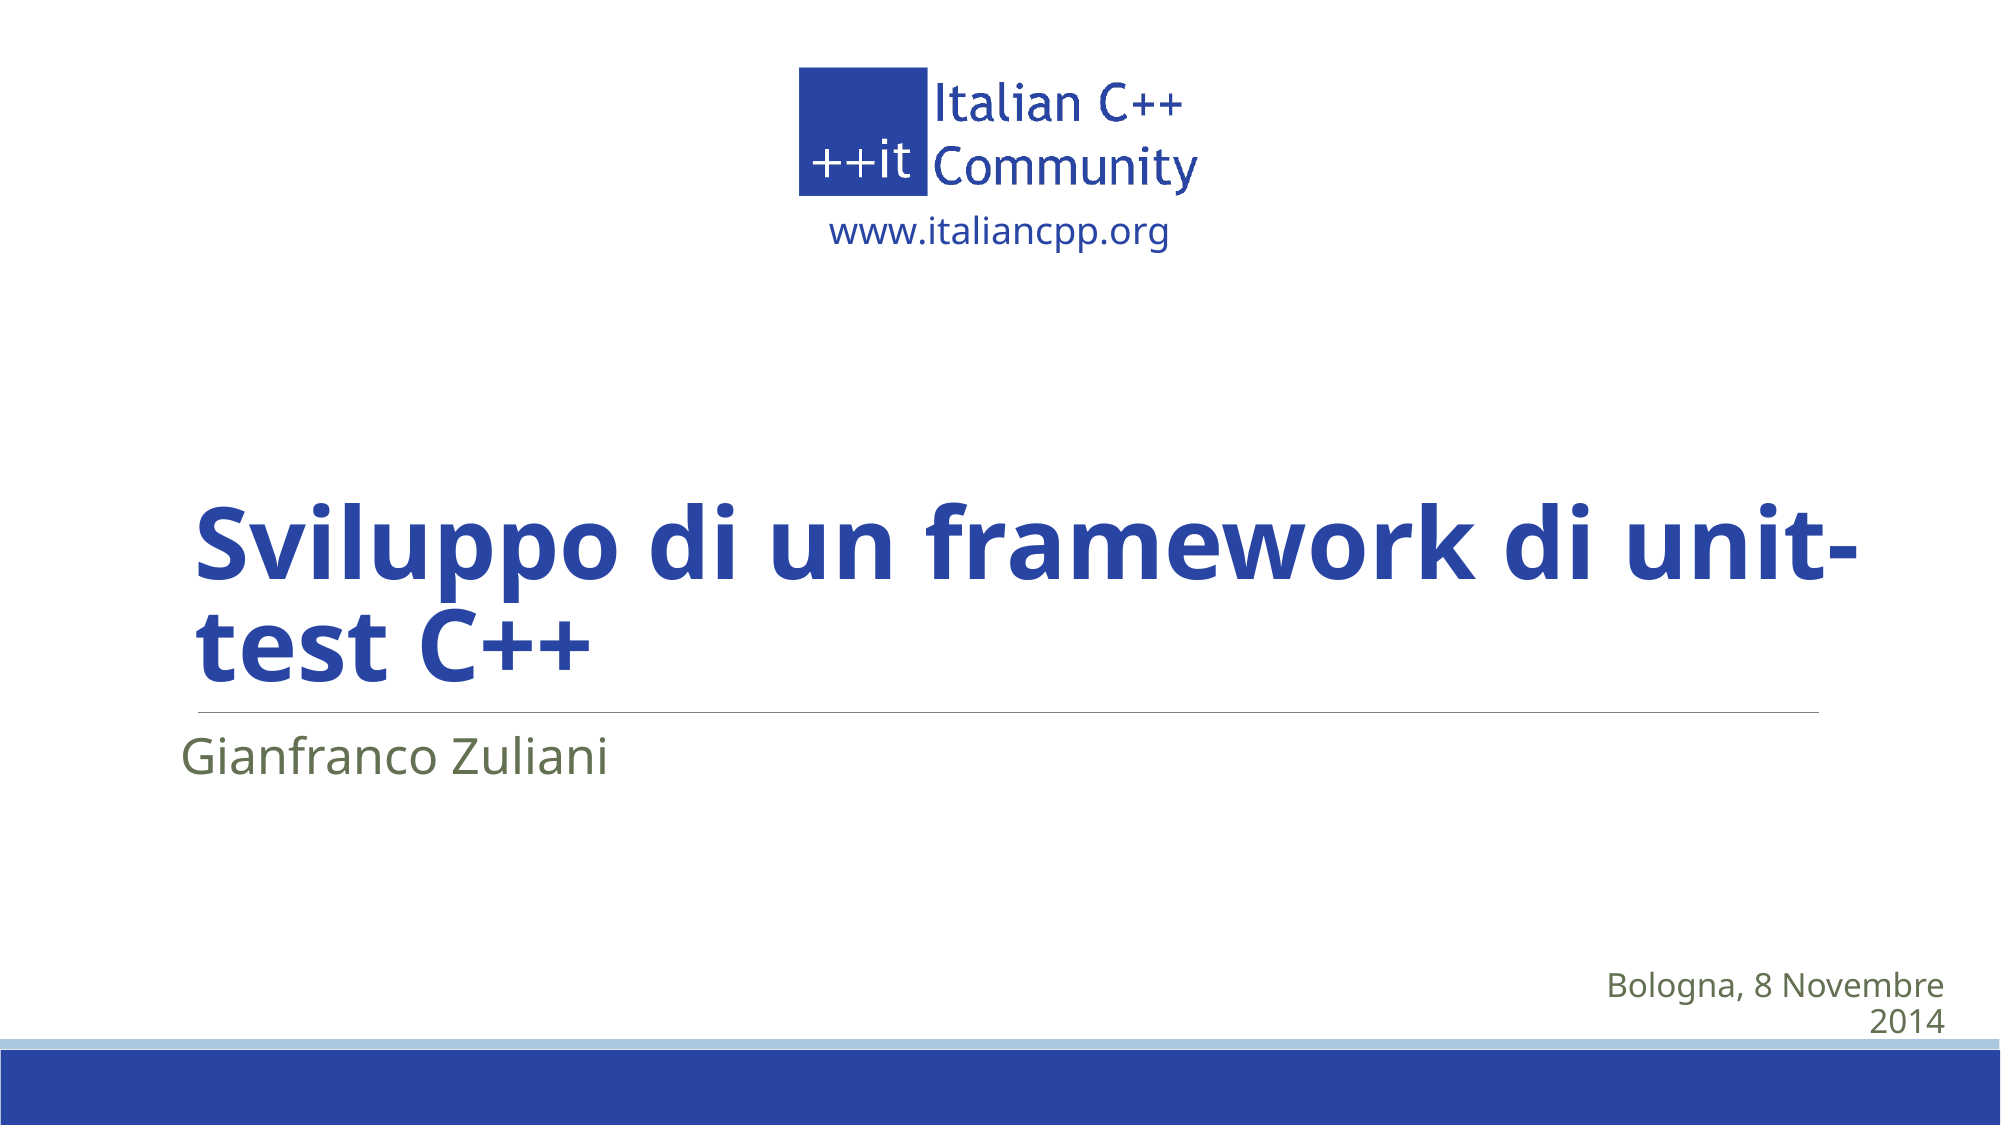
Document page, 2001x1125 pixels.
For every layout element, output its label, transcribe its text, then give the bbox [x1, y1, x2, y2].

subtitle Gianfranco Zuliani [180, 730, 1831, 815]
text_box Bologna, 8 Novembre 2014 [1606, 968, 1993, 1028]
title Sviluppo di un framework di unit-test C++ [179, 109, 1949, 710]
picture [799, 65, 1200, 109]
